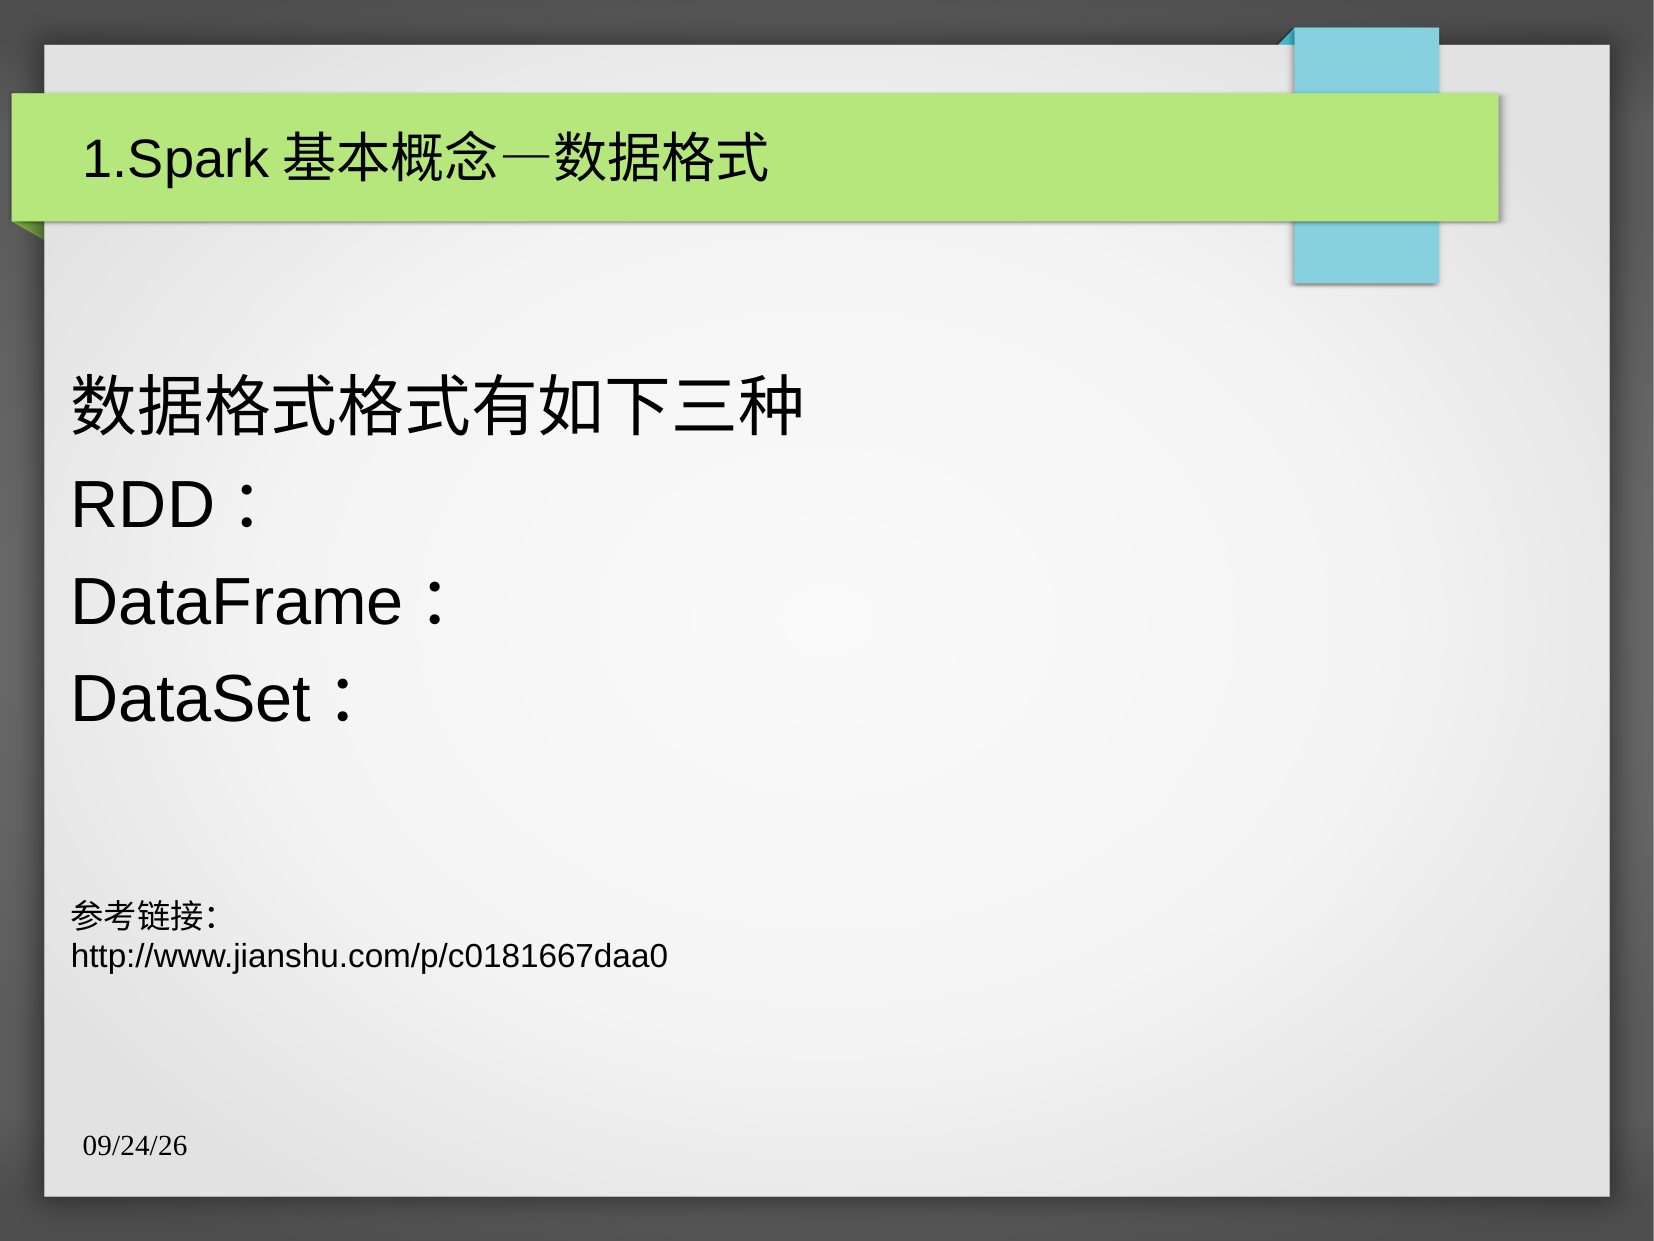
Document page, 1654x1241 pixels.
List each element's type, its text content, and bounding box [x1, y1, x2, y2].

picture [0, 0, 1654, 1241]
subtitle 数据格式格式有如下三种 RDD： DataFrame： DataSet： 参考链接： http://www.jianshu.com/p/c0181667daa0 [70, 272, 1560, 981]
title 1.Spark基本概念—数据格式 [82, 94, 1264, 213]
